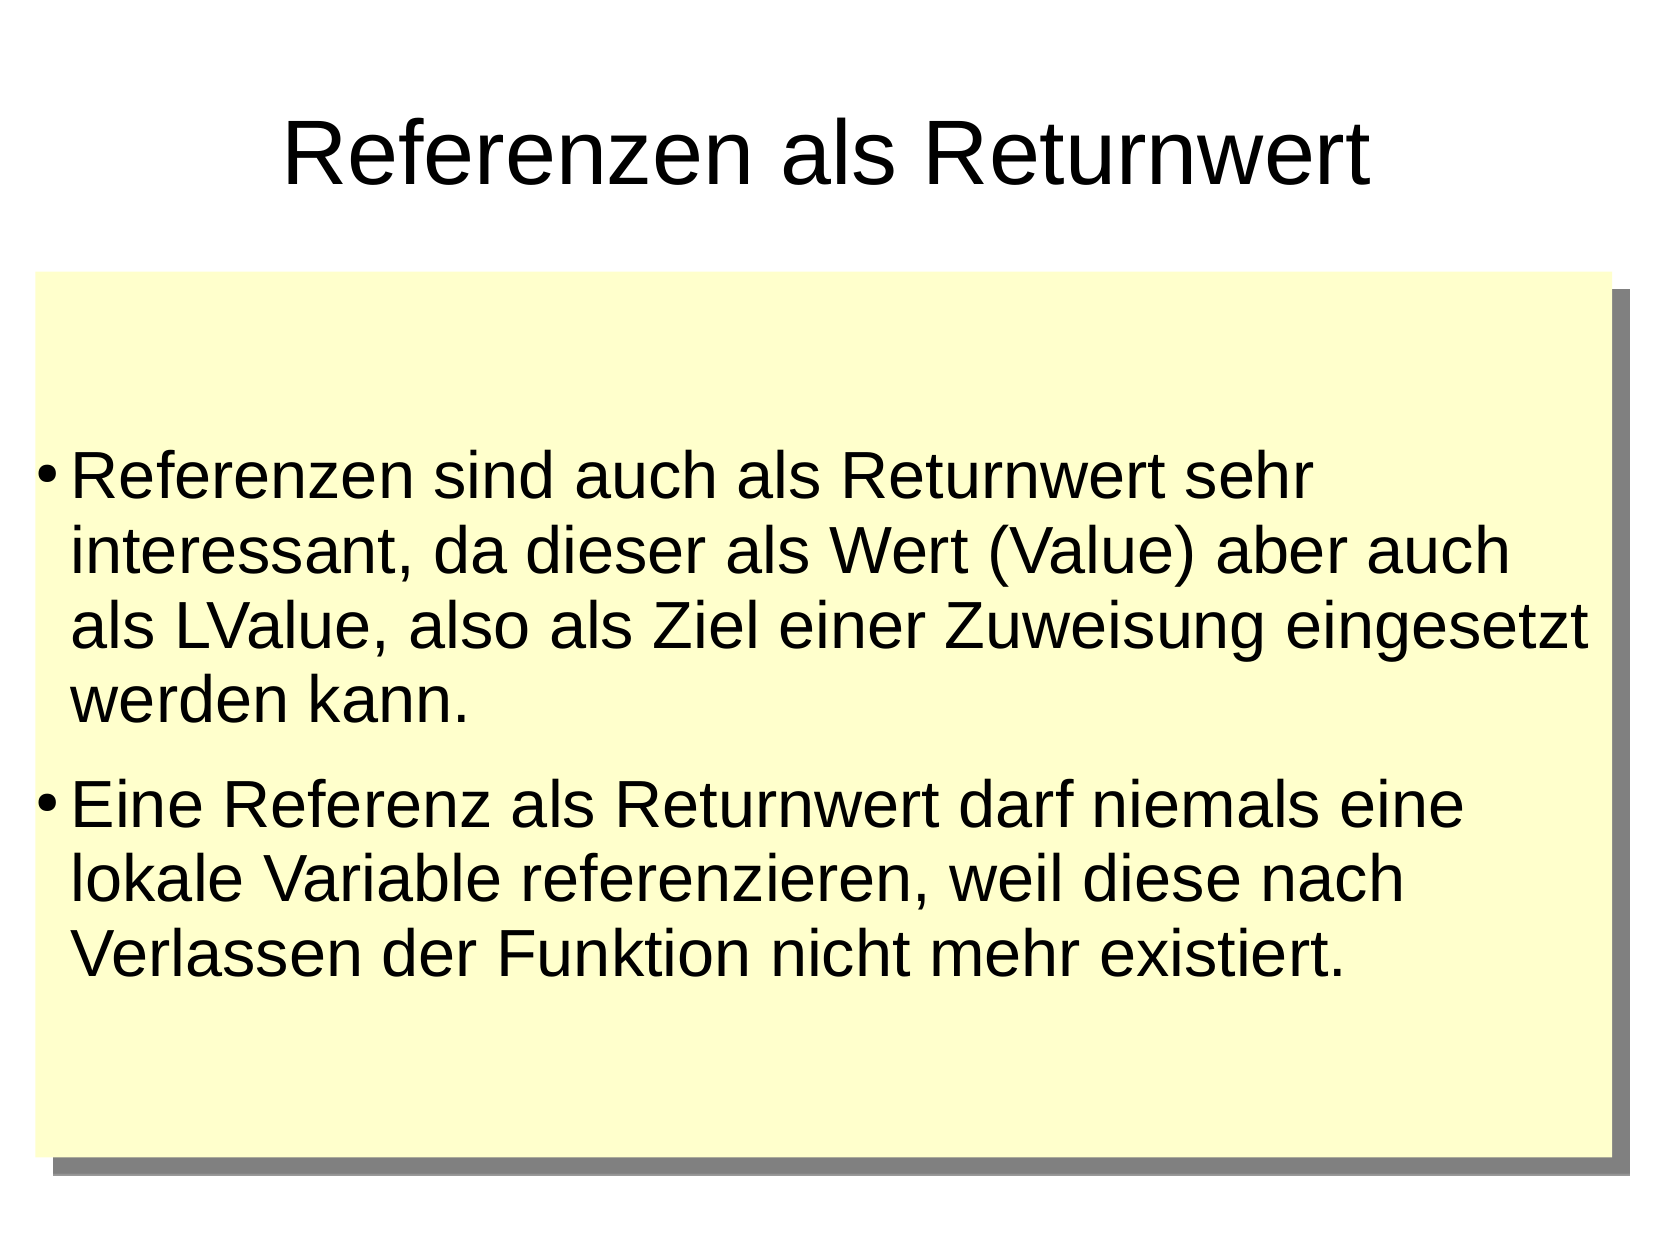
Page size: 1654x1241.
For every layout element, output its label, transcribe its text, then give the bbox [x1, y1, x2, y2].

subtitle Referenzen sind auch als Returnwert sehr interessant, da dieser als Wert (Value) aber auch als LValue, also als Ziel einer Zuweisung eingesetzt werden kann. Eine Referenz als Returnwert darf niemals eine lokale Variable referenzieren, weil diese nach Verlassen der Funktion nicht mehr existiert. [35, 271, 1613, 1158]
title Referenzen als Returnwert [82, 49, 1571, 257]
